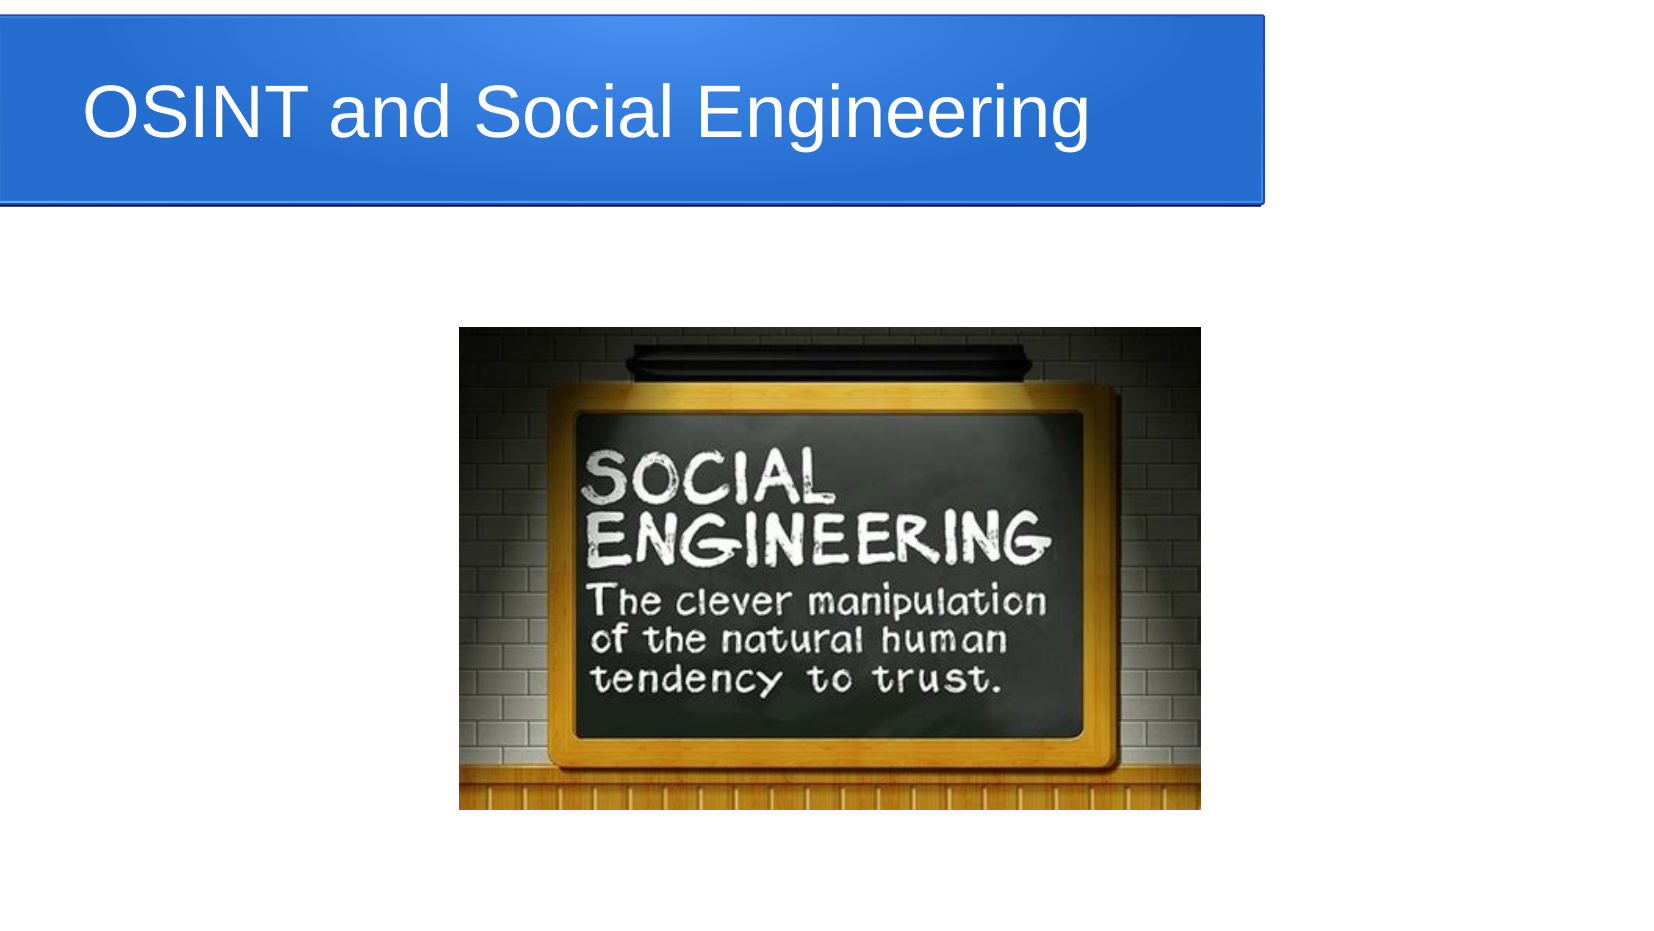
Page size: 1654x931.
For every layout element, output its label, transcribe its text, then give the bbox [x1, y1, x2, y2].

picture [459, 327, 1201, 811]
title OSINT and Social Engineering [82, 35, 1235, 189]
